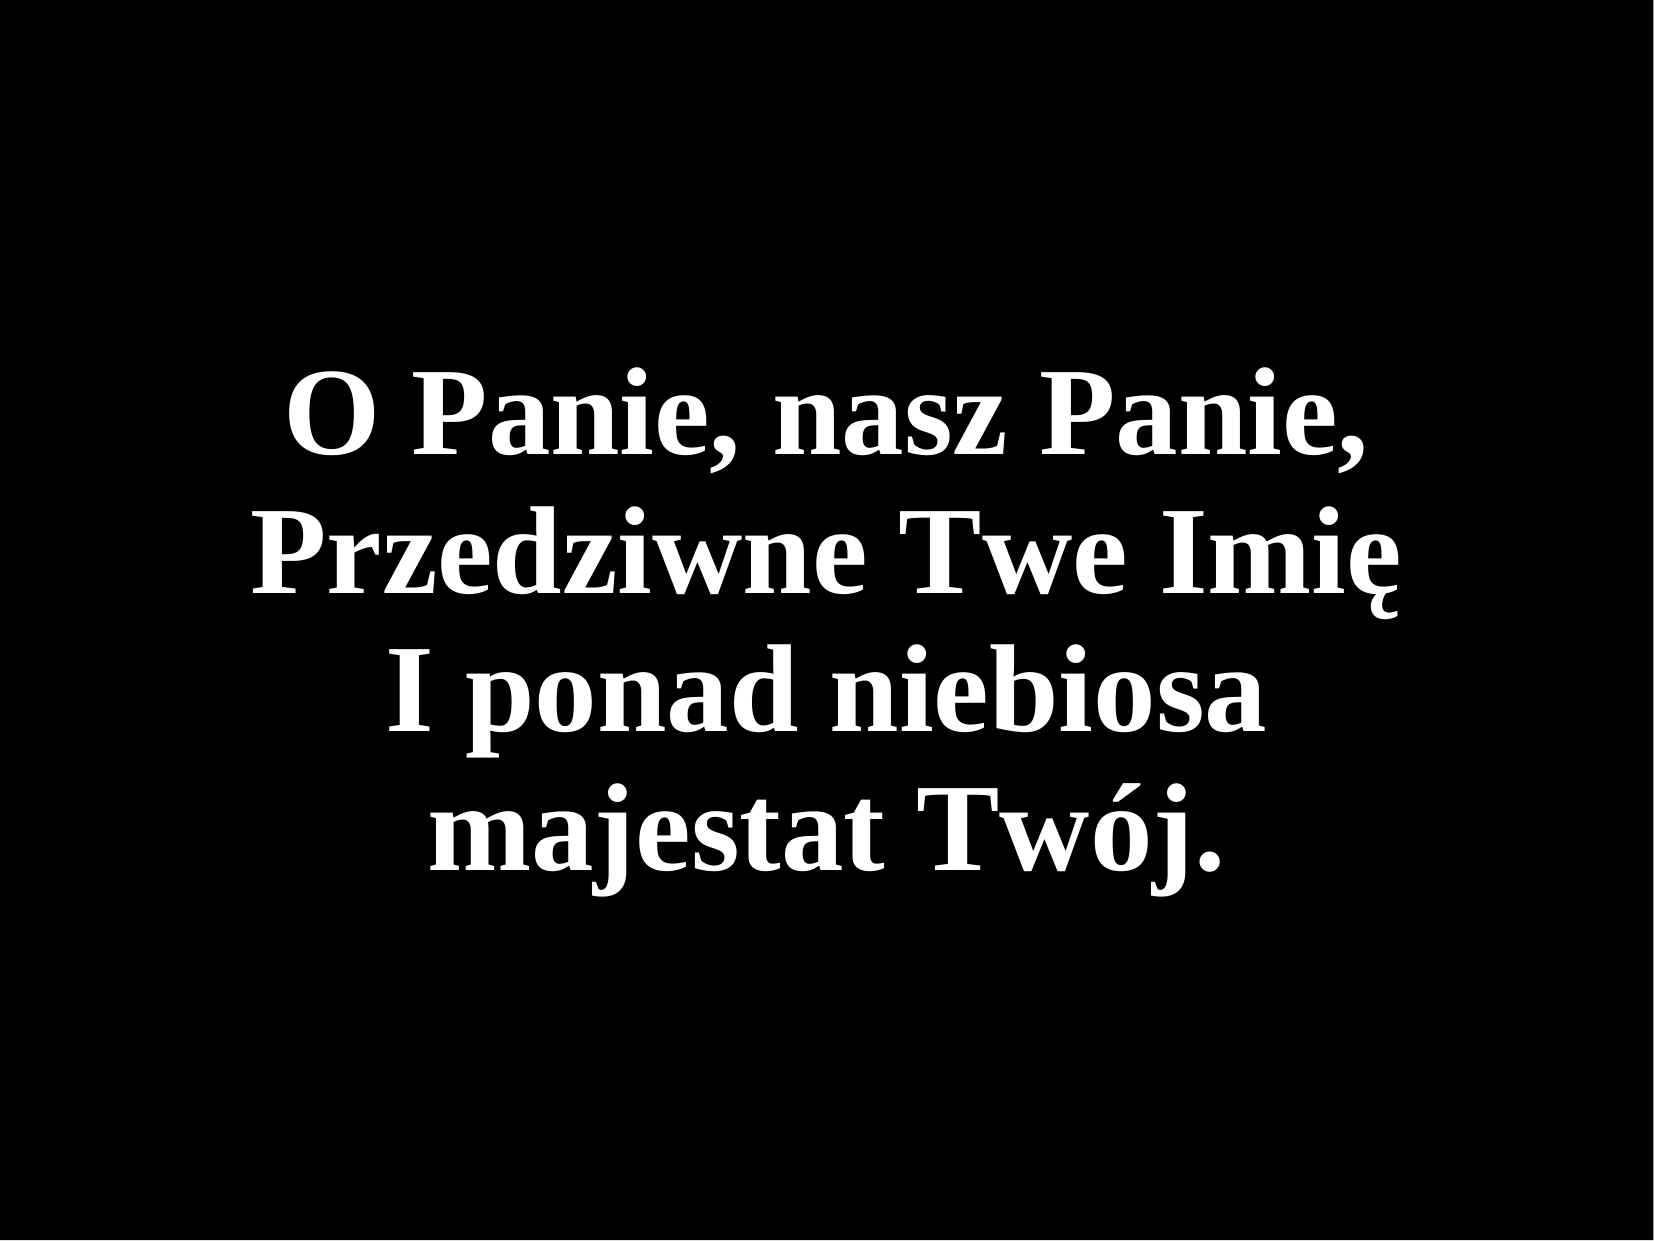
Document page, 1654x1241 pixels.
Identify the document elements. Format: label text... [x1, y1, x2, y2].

title O Panie, nasz Panie, Przedziwne Twe Imię I ponad niebiosa majestat Twój. [0, 0, 1654, 1241]
